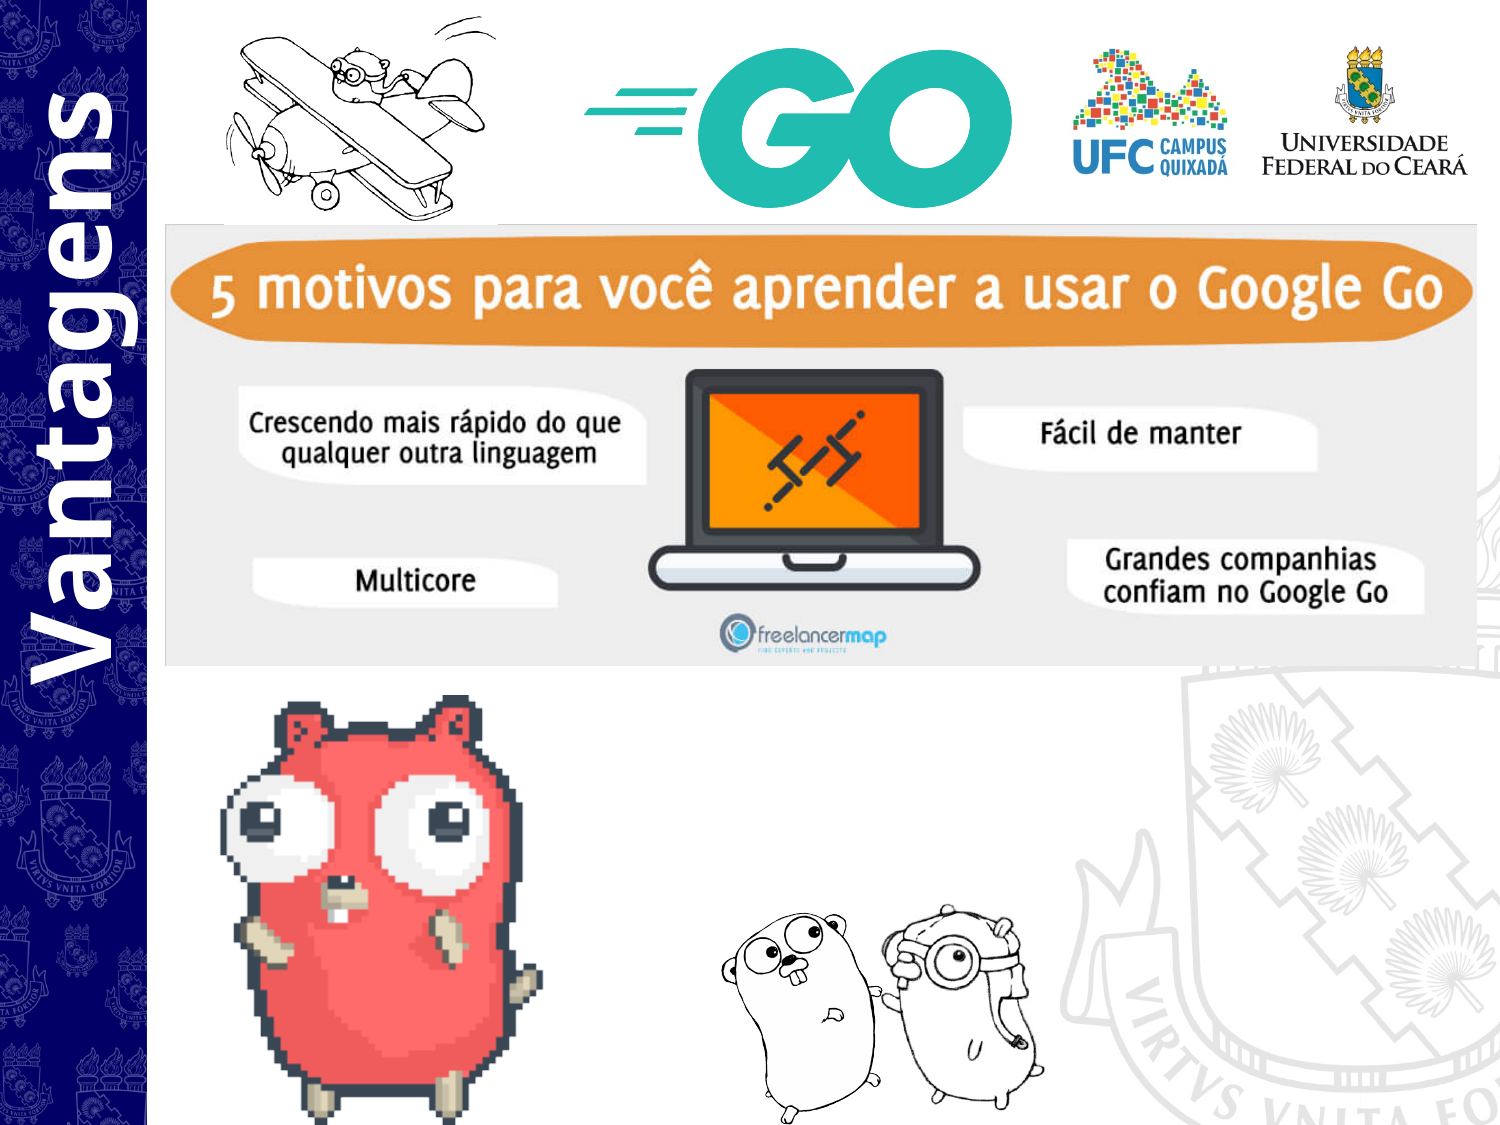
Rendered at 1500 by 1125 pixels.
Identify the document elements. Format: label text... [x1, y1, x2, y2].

picture [0, 0, 1500, 1125]
text_box Vantagens [0, 0, 142, 701]
